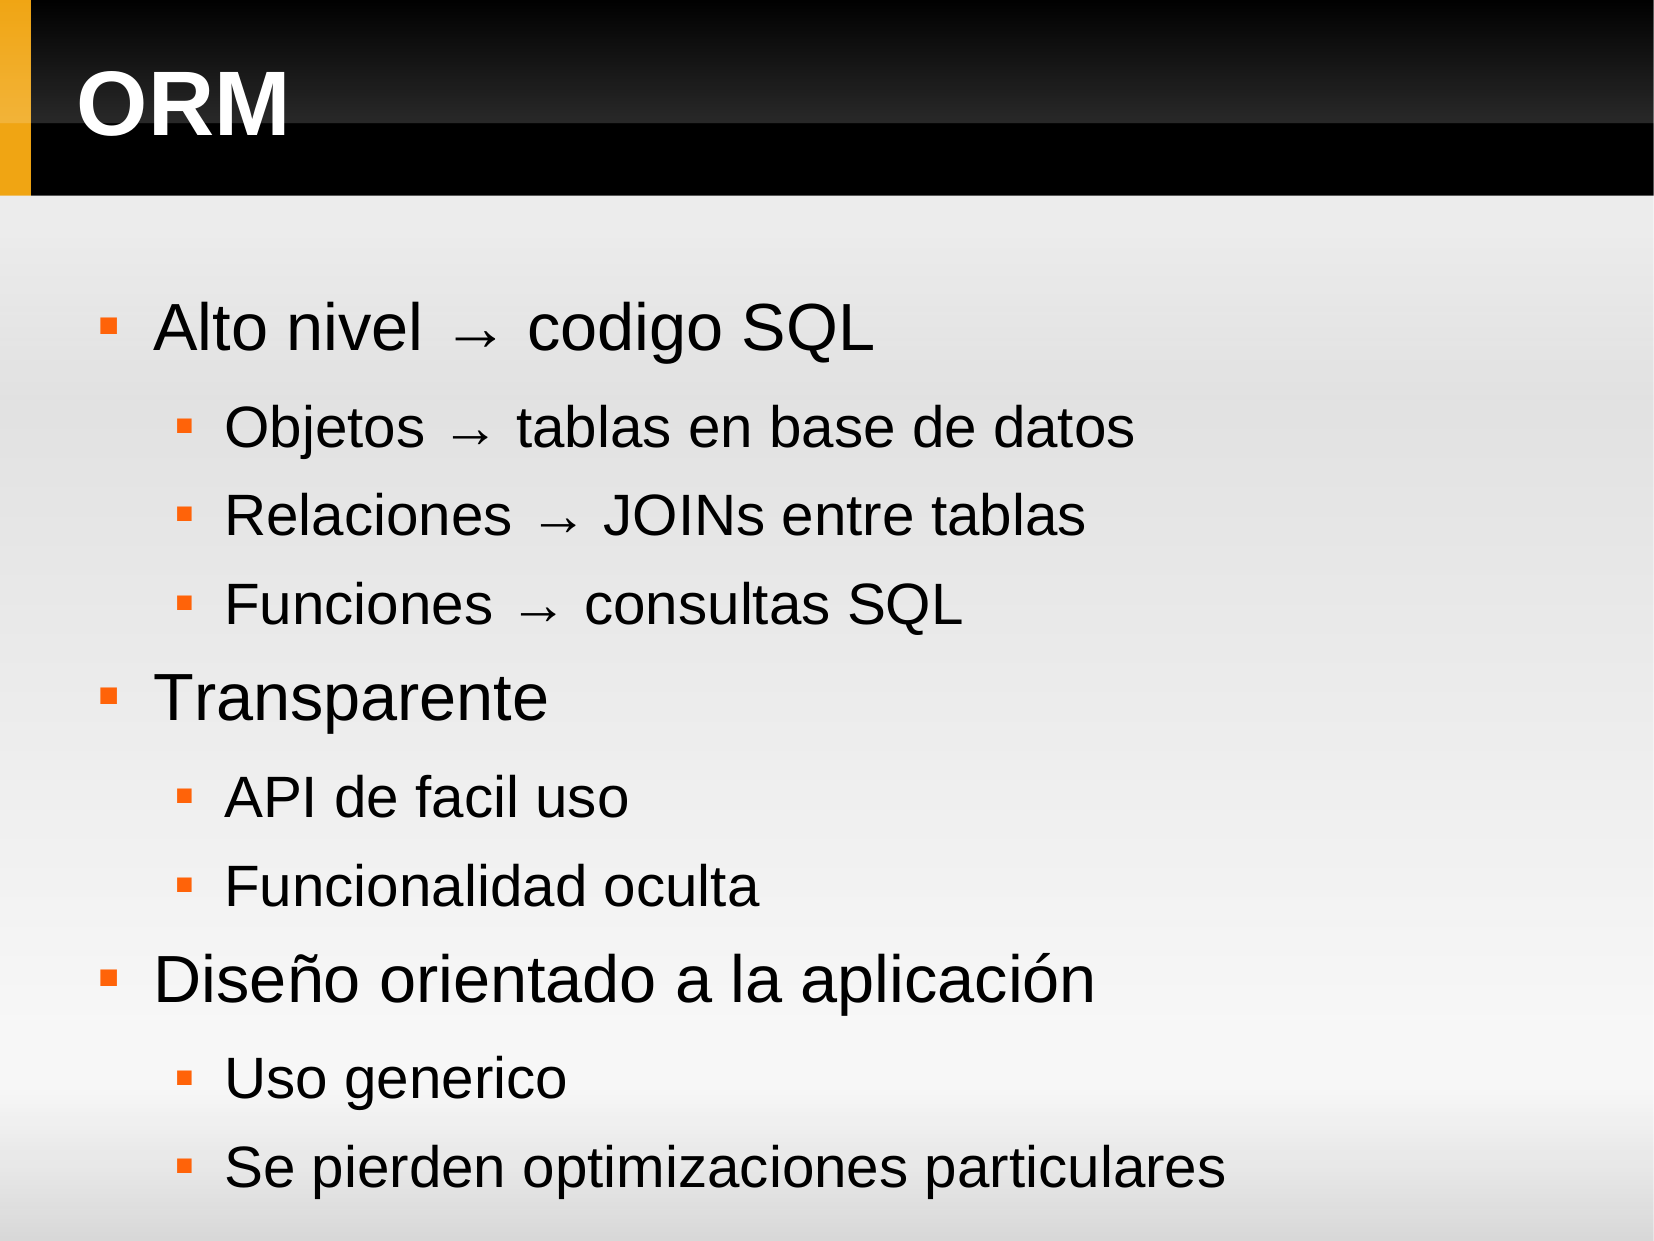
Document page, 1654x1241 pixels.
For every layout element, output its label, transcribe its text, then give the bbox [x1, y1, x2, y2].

picture [0, 0, 1654, 1241]
title ORM [76, 0, 1565, 208]
list Alto nivel → codigo SQL Objetos → tablas en base de datos Relaciones → JOINs entre tablas Funciones → consultas SQL Transparente API de facil uso Funcionalidad oculta Diseño orientado a la aplicación Uso generico Se pierden optimizaciones particulares [82, 290, 1571, 1201]
